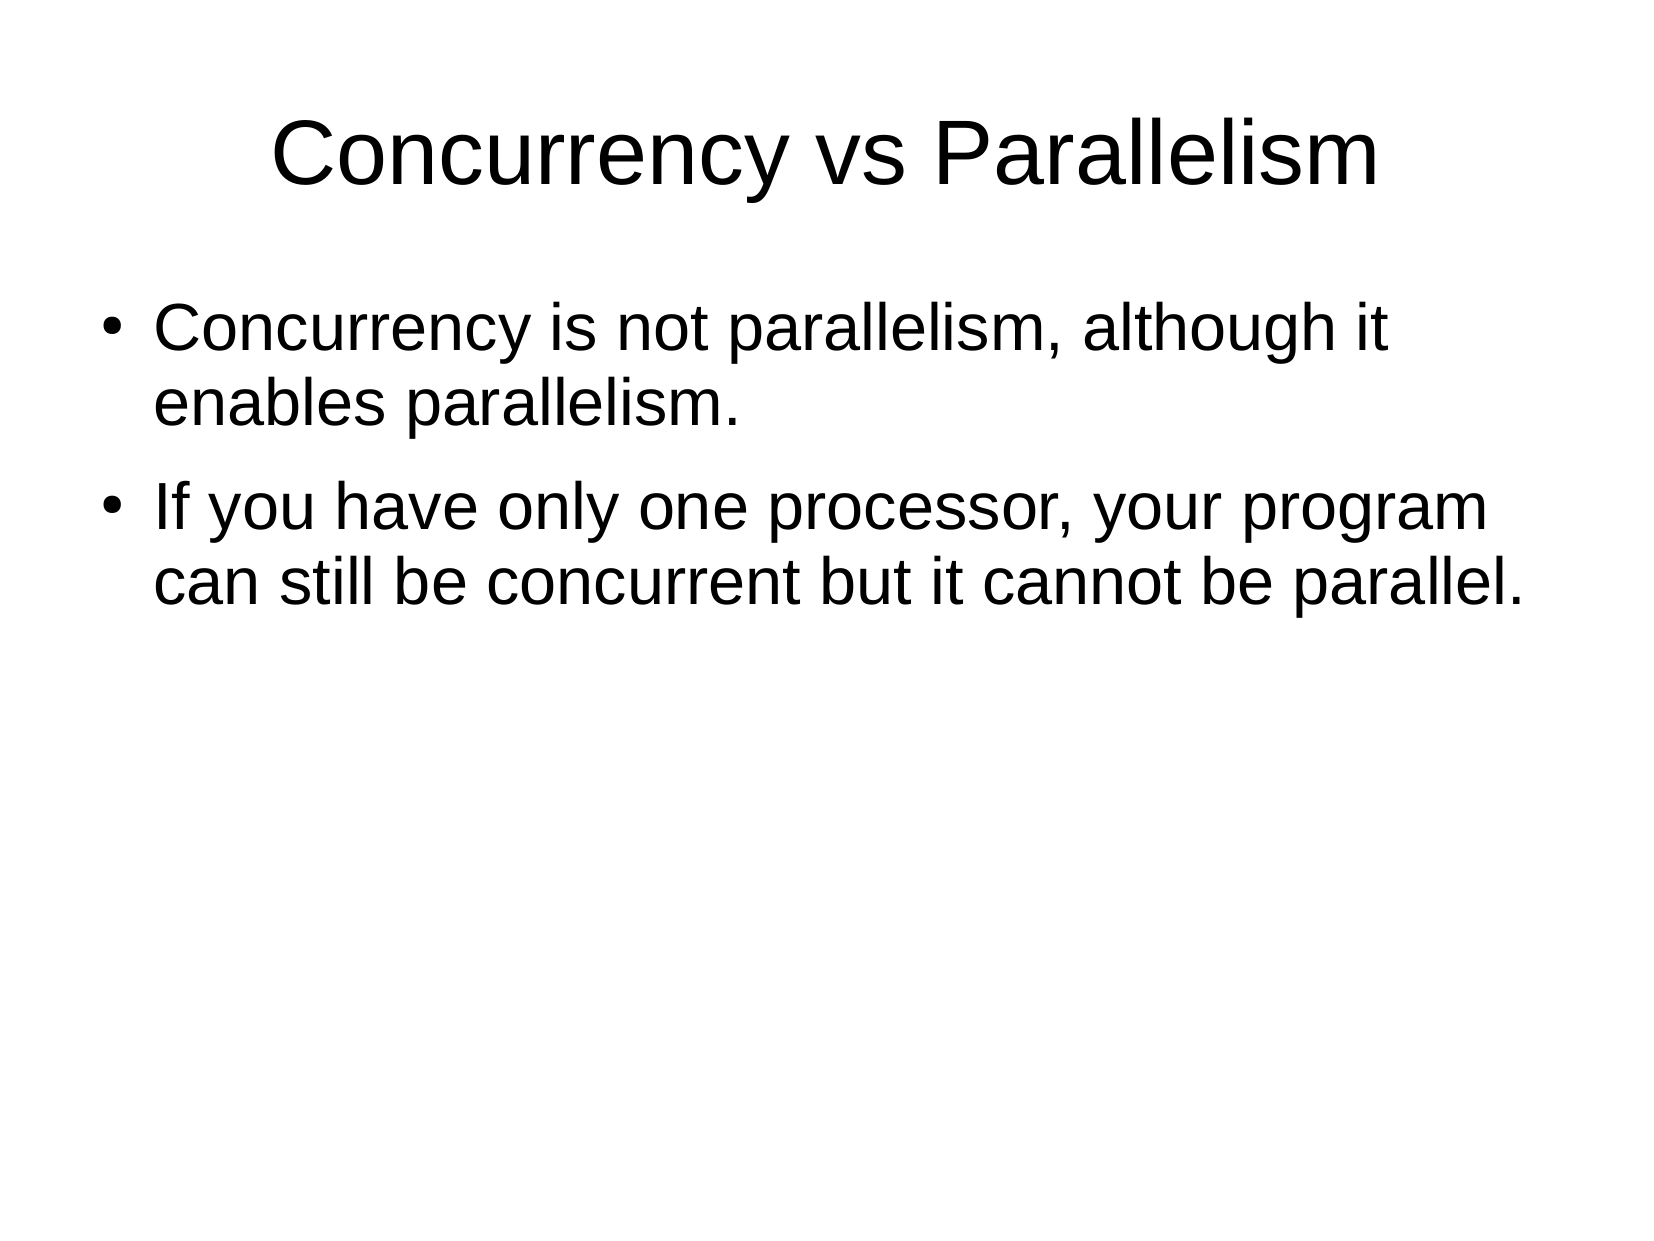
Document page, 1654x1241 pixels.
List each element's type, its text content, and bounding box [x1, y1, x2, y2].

title Concurrency vs Parallelism [82, 49, 1571, 257]
list Concurrency is not parallelism, although it enables parallelism. If you have only one processor, your program can still be concurrent but it cannot be parallel. [82, 290, 1571, 1010]
